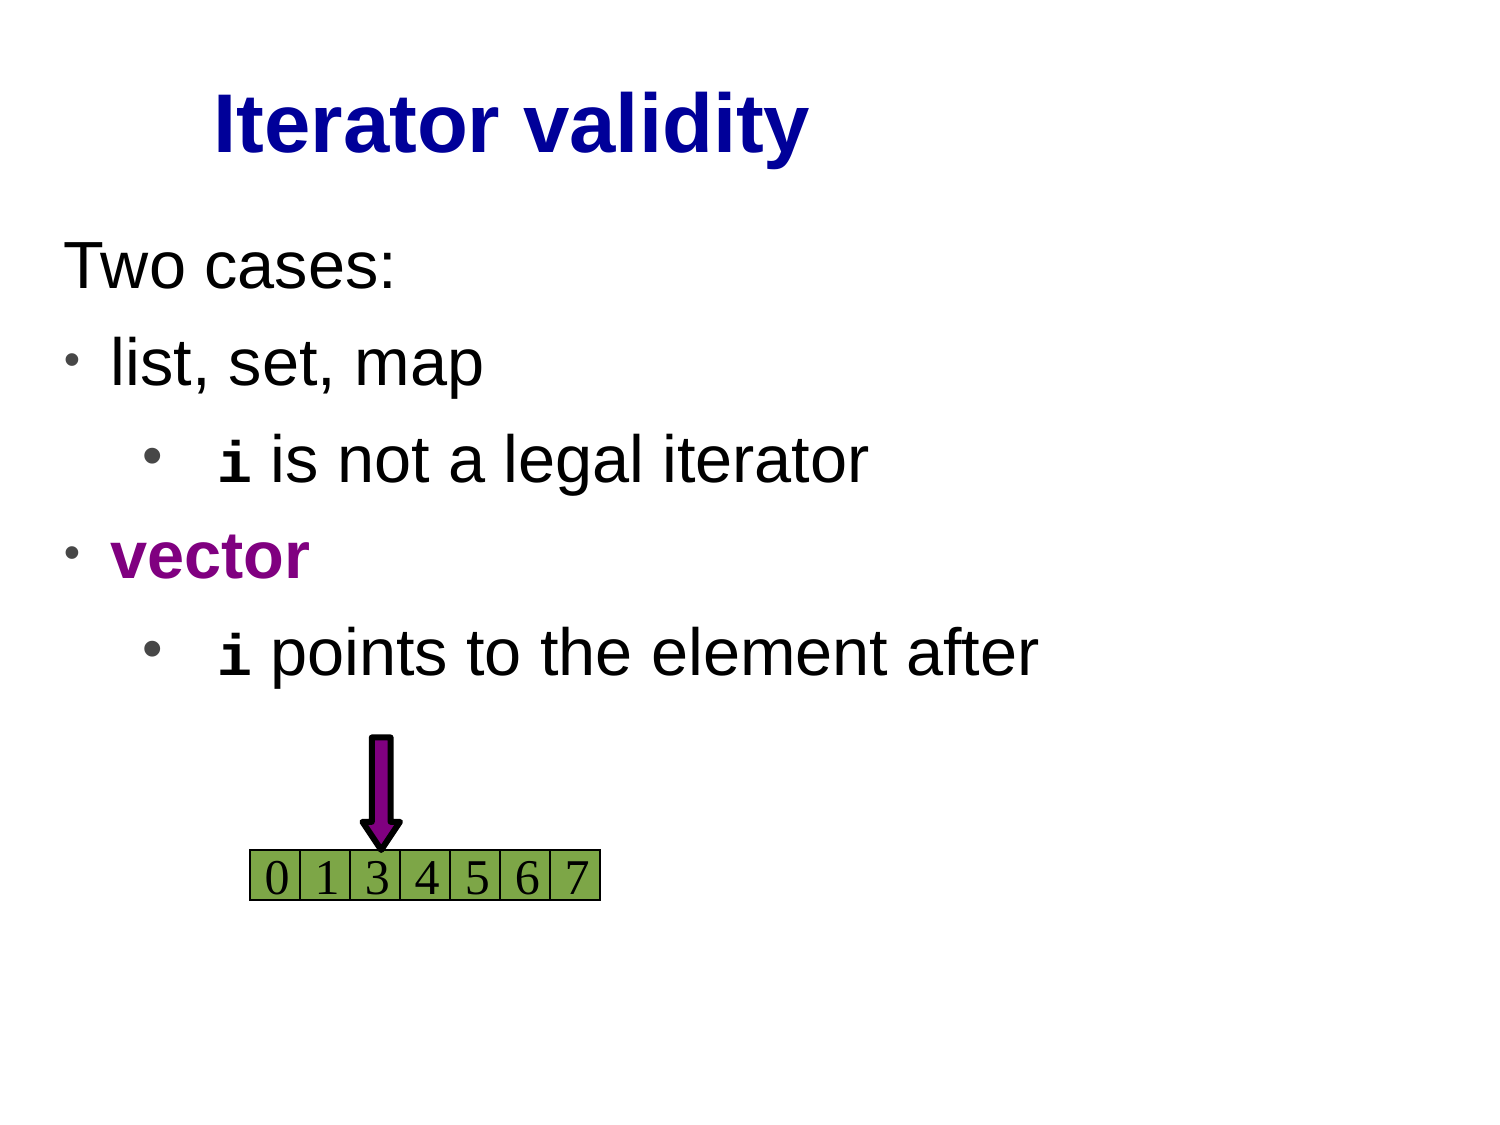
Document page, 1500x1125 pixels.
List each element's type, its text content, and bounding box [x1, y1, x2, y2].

list Two cases: list, set, map i is not a legal iterator vector i points to the element after [49, 215, 1065, 890]
title Iterator validity [198, 17, 1468, 220]
text_box 6 [500, 849, 549, 901]
text_box [362, 737, 400, 850]
text_box 0 [249, 849, 299, 901]
text_box 5 [450, 849, 500, 901]
text_box 3 [350, 849, 399, 901]
text_box 4 [399, 849, 450, 901]
text_box 7 [549, 849, 600, 901]
text_box 1 [299, 849, 350, 901]
